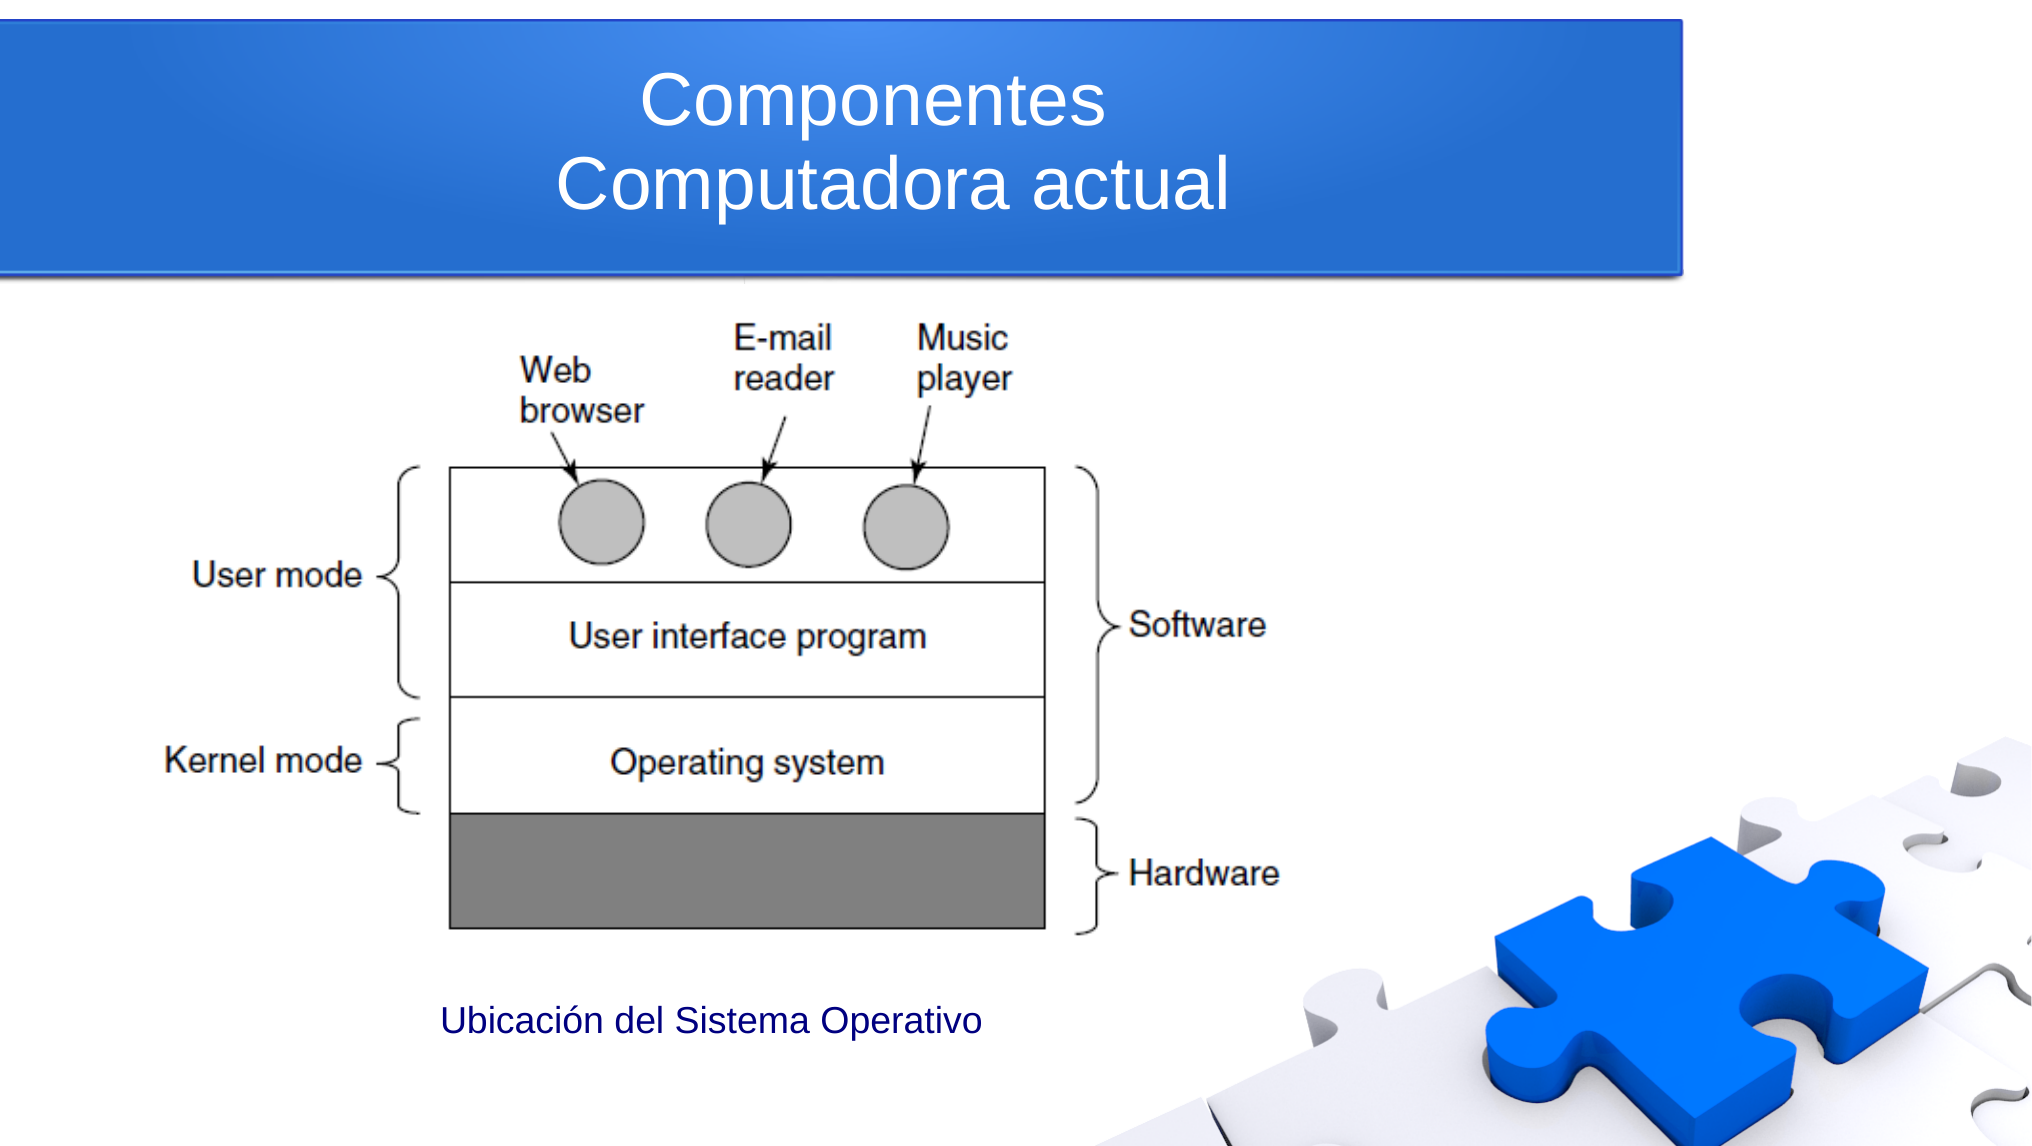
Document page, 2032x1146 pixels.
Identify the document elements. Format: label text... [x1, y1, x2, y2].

title Componentes Computadora actual [101, 45, 1666, 237]
text_box Ubicación del Sistema Operativo [425, 992, 998, 1049]
picture [153, 295, 2032, 1146]
picture [0, 19, 1689, 284]
